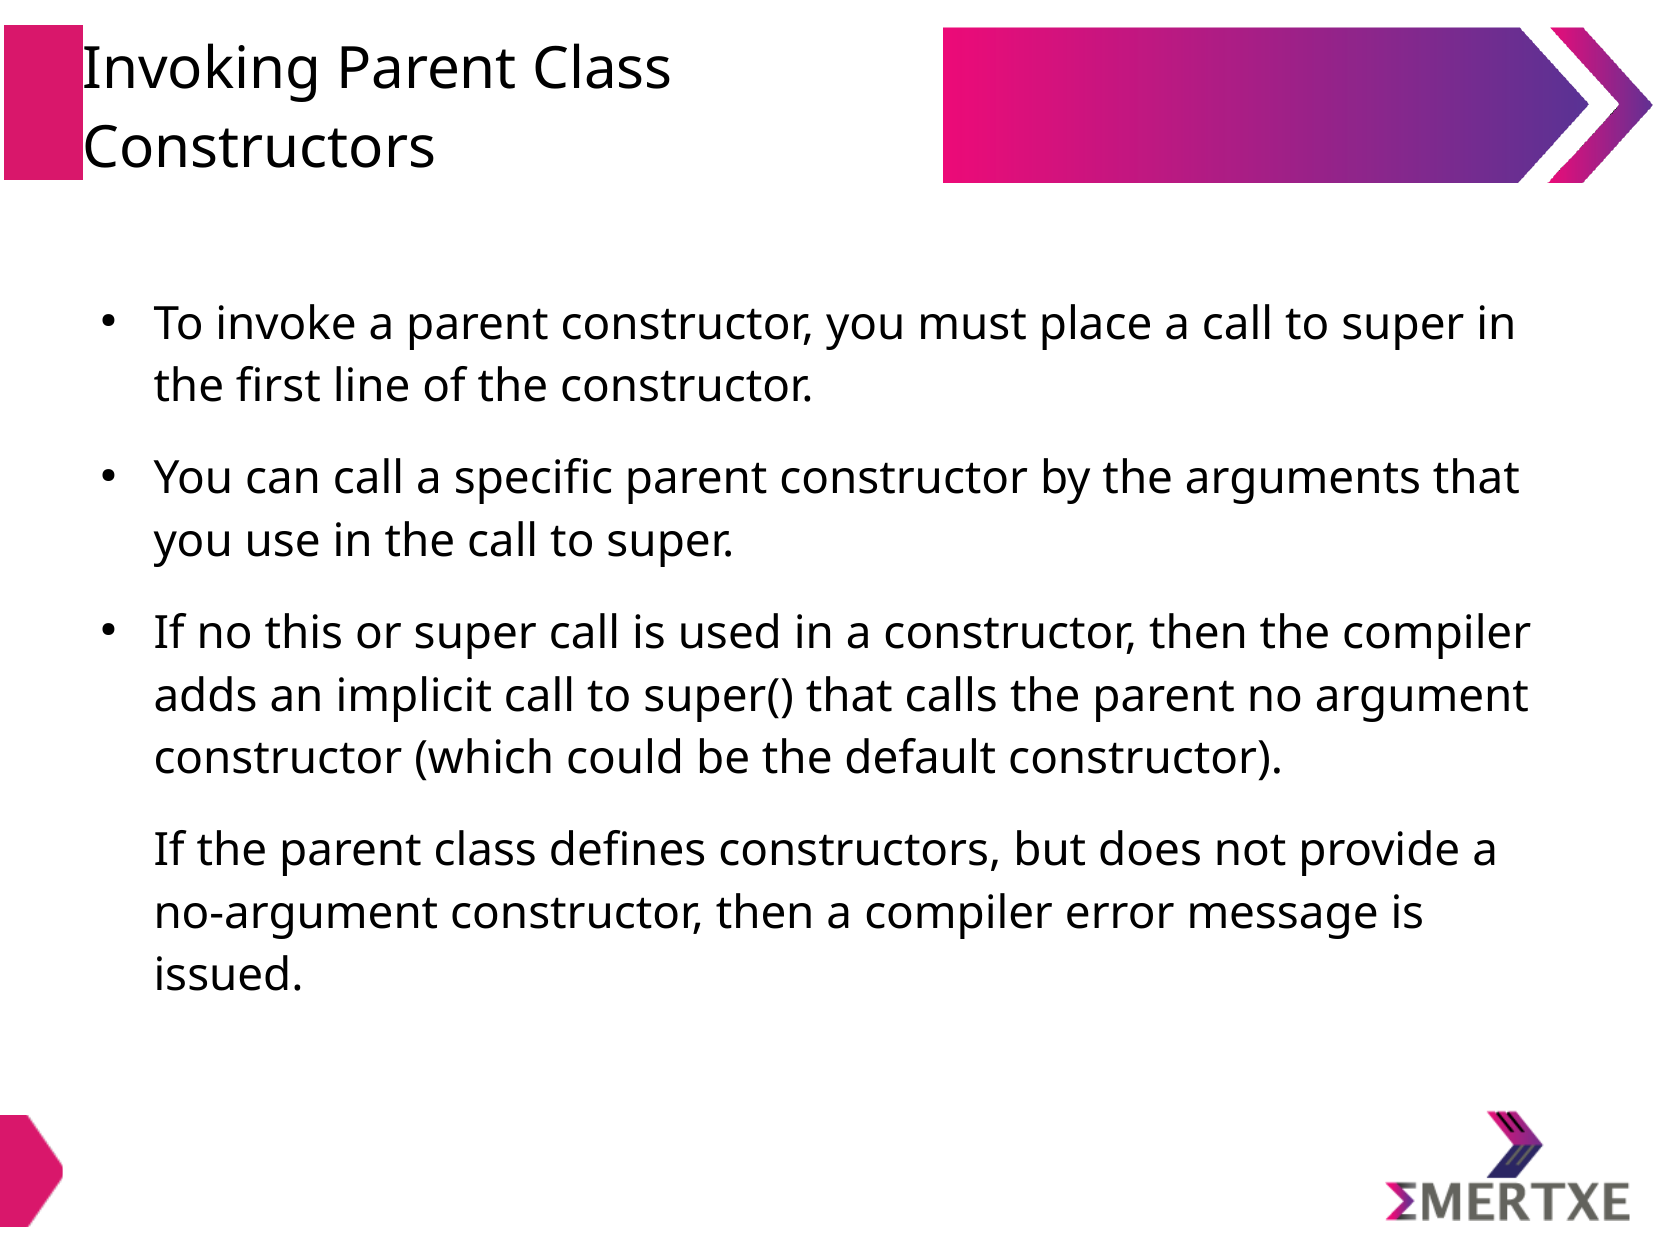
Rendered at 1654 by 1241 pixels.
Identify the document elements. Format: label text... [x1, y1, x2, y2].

picture [1385, 1107, 1631, 1221]
title Invoking Parent Class Constructors [82, 2, 1571, 210]
list To invoke a parent constructor, you must place a call to super in the first line of the constructor. You can call a specific parent constructor by the arguments that you use in the call to super. If no this or super call is used in a constructor, then the compiler adds an implicit call to super() that calls the parent no argument constructor (which could be the default constructor). If the parent class defines constructors, but does not provide a no-argument constructor, then a compiler error message is issued. [82, 290, 1571, 1010]
picture [1571, 27, 1653, 183]
